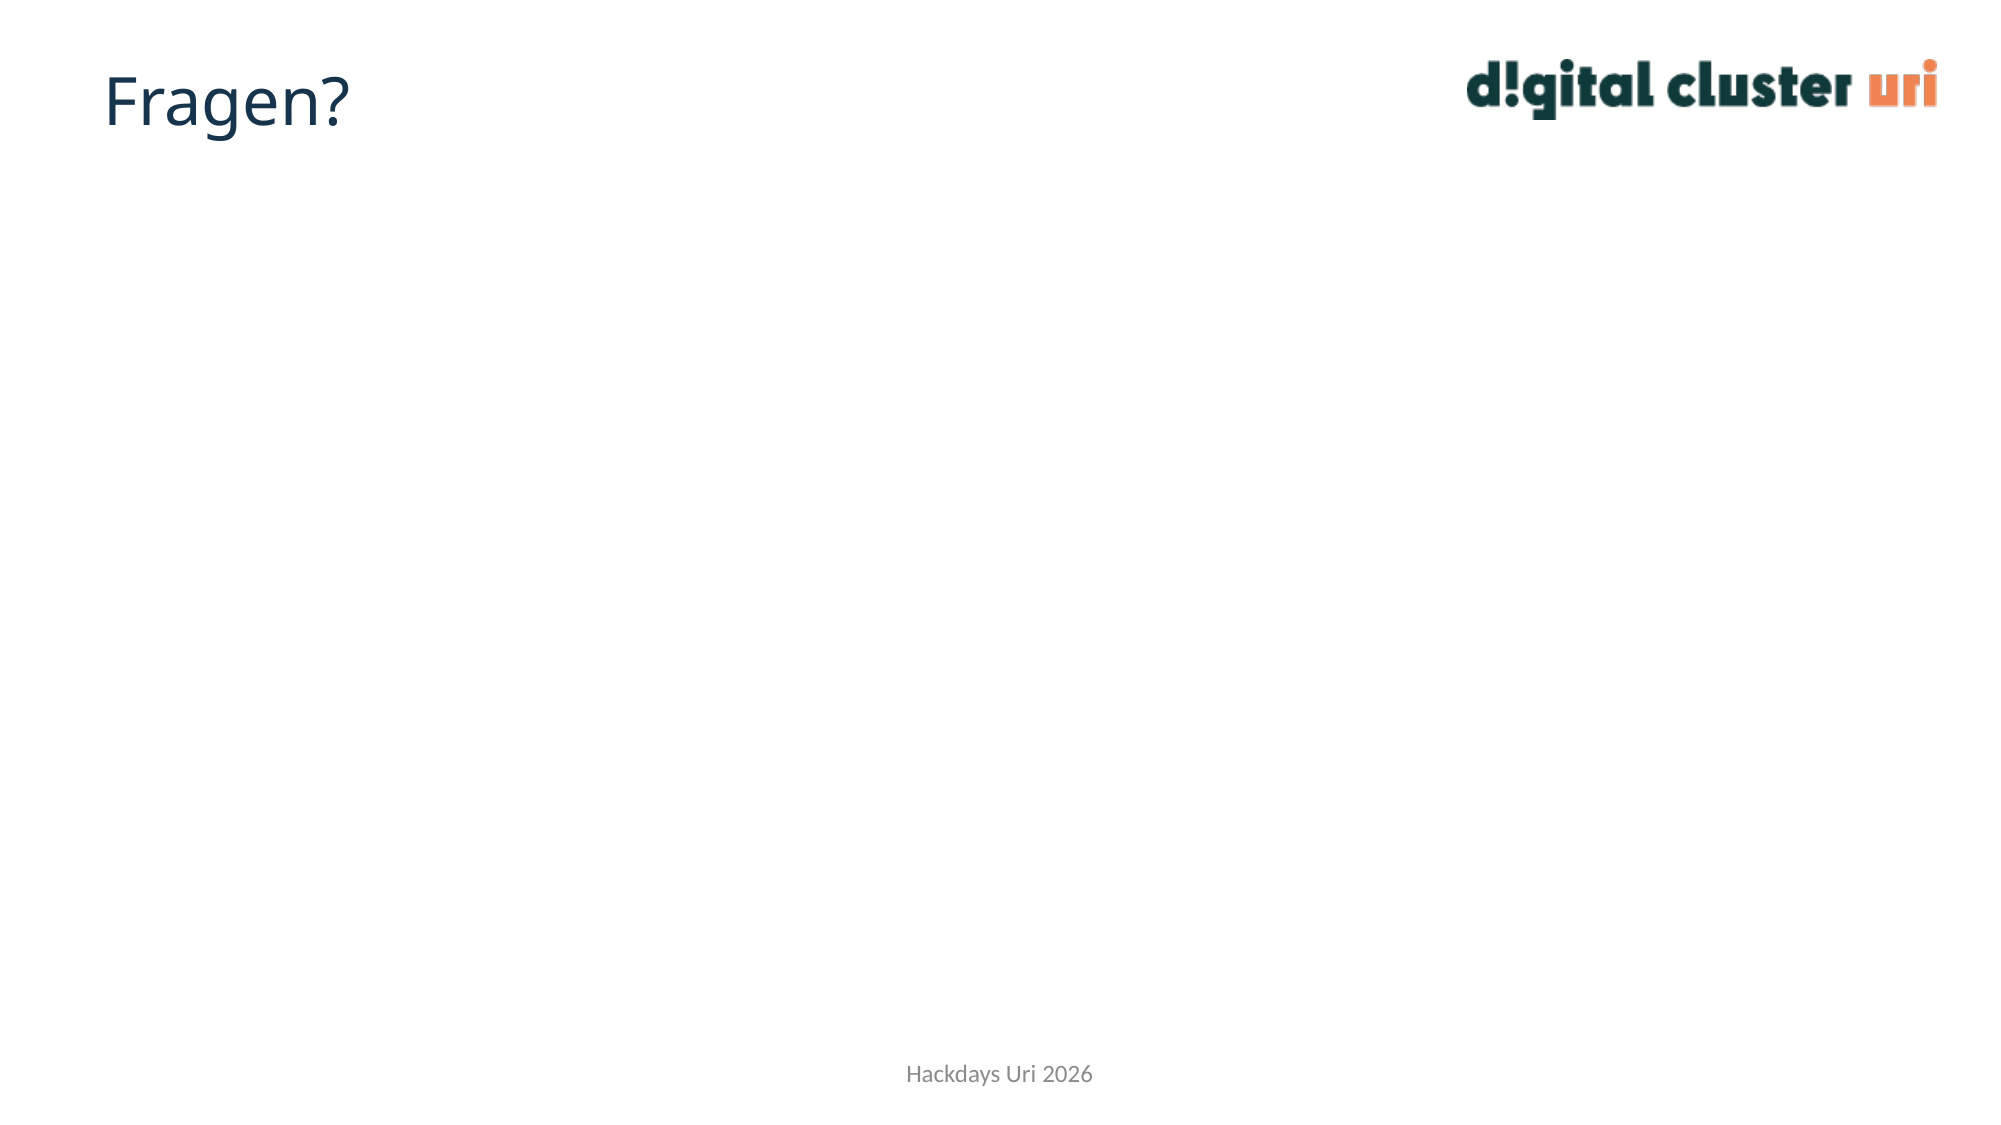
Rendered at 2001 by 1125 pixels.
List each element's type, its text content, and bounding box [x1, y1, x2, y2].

title Fragen? [88, 59, 1863, 189]
picture [1863, 59, 1937, 120]
footer Hackdays Uri 2026 [662, 1042, 1338, 1103]
